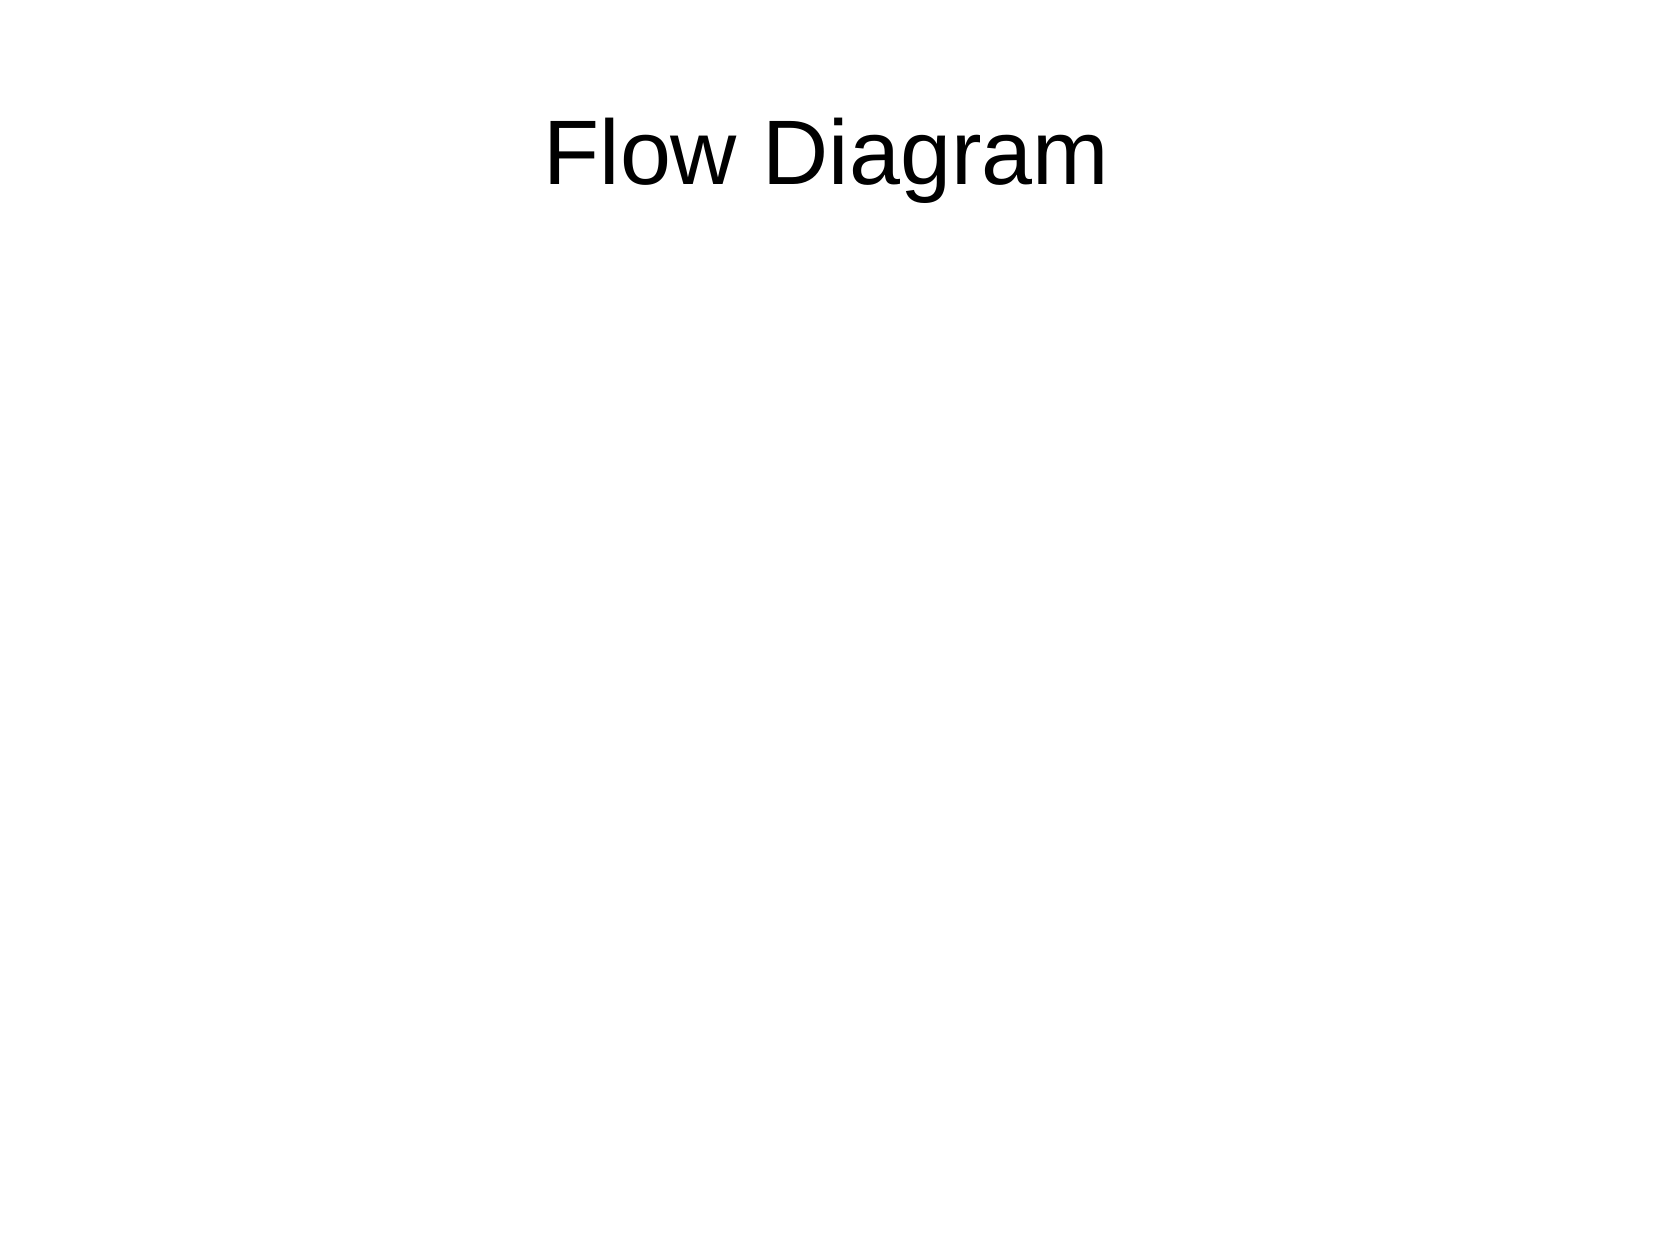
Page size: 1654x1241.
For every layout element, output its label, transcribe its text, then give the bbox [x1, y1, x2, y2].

title Flow Diagram [82, 49, 1571, 257]
